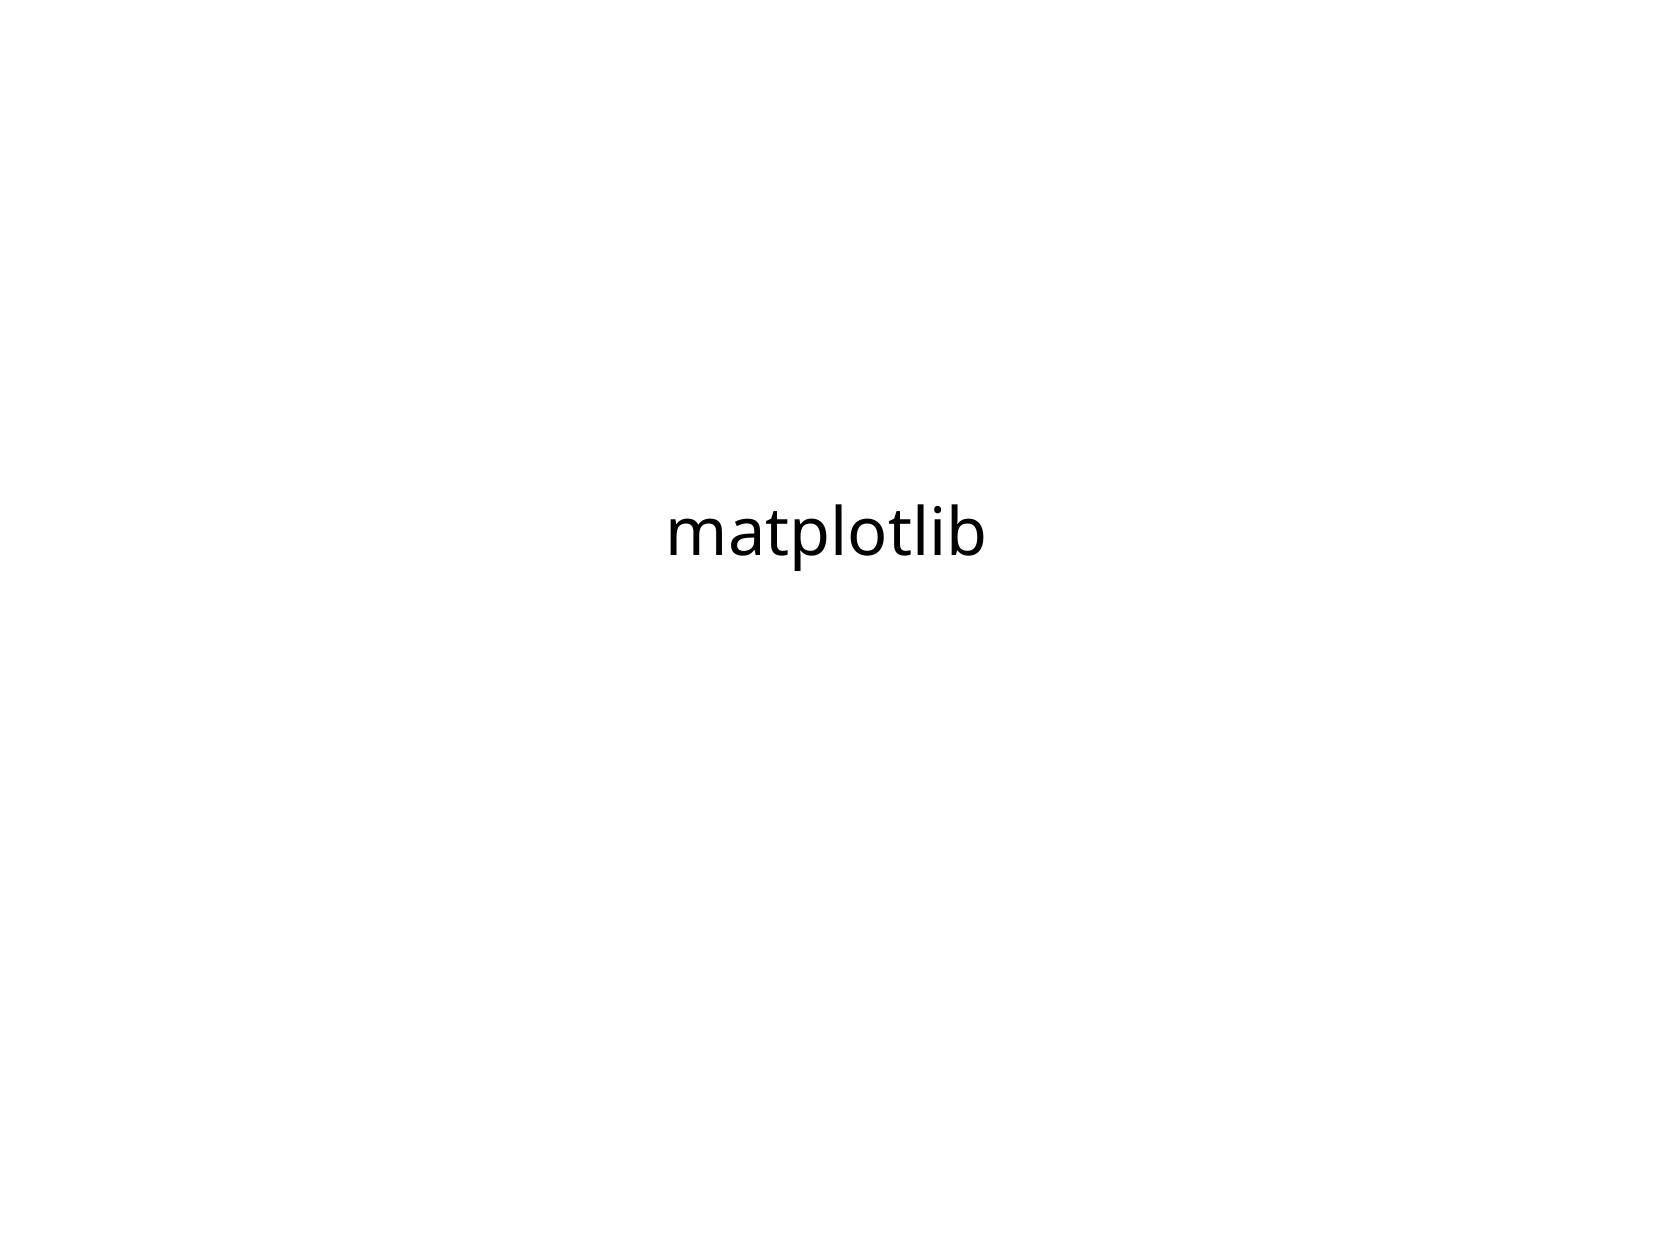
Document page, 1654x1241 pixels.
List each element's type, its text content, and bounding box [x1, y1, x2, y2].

subtitle matplotlib [82, 49, 1571, 1010]
